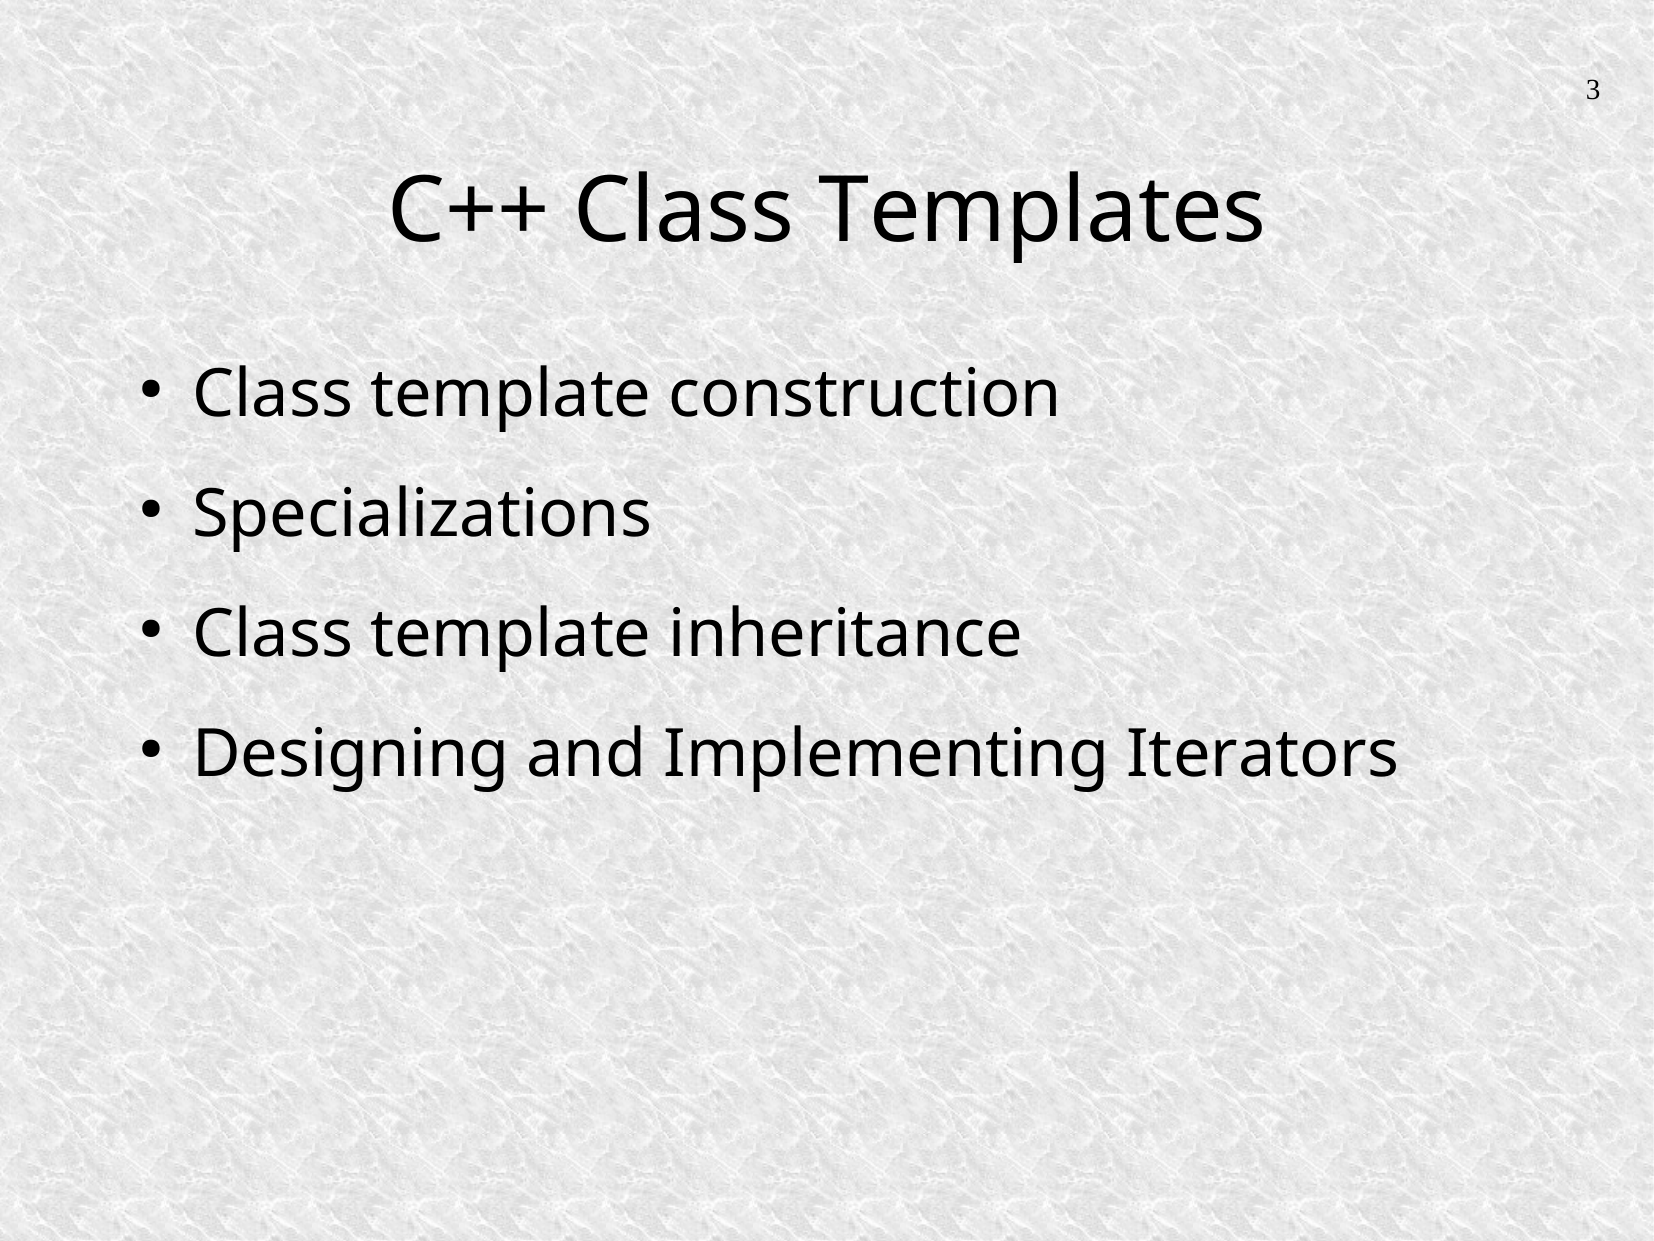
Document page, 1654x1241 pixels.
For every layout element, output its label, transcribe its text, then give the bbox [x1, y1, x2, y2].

picture [0, 0, 1654, 1241]
list Class template construction Specializations Class template inheritance Designing and Implementing Iterators [121, 344, 1534, 1152]
title C++ Class Templates [121, 102, 1534, 310]
